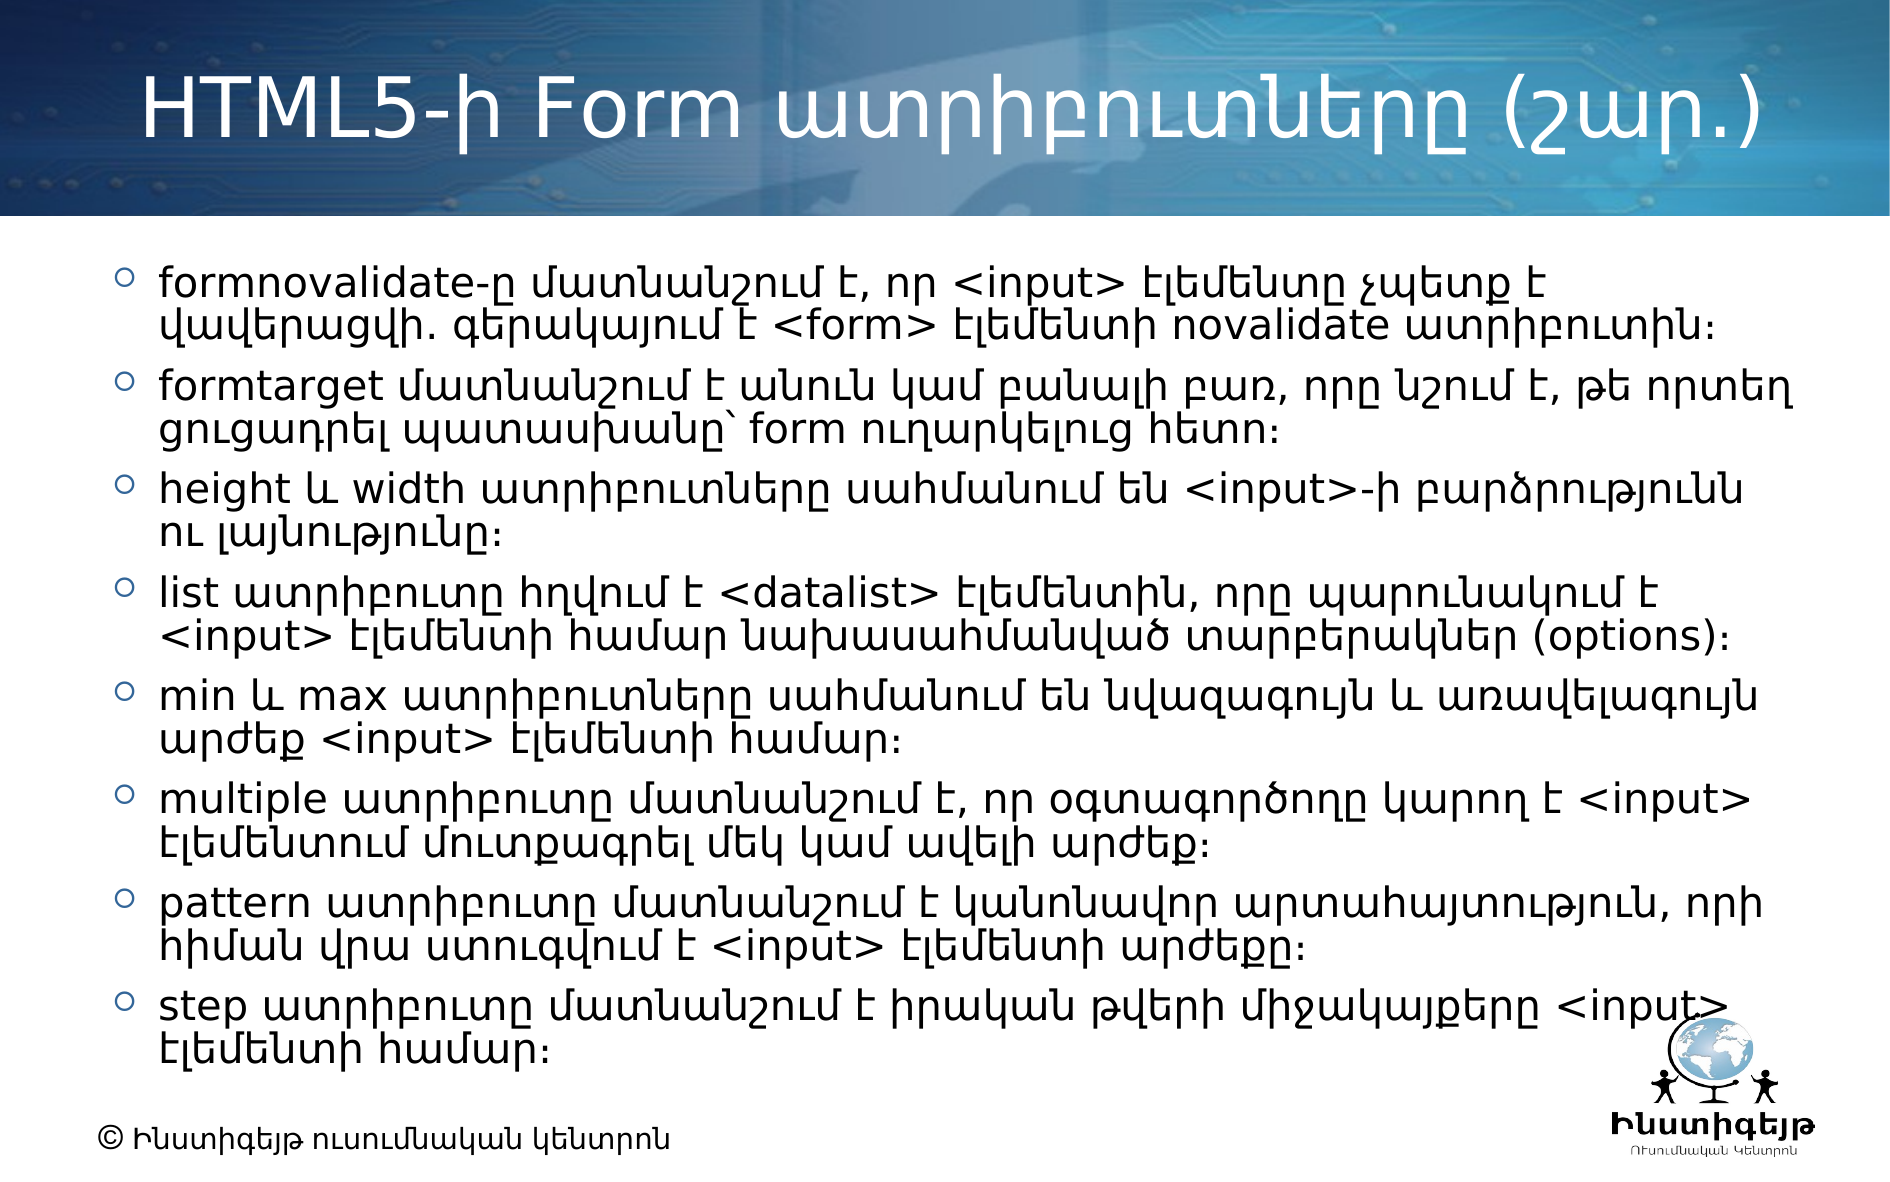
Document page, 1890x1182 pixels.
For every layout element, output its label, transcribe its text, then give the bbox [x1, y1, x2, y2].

picture [0, 0, 1890, 216]
picture [1635, 1012, 1647, 1017]
list formnovalidate-ը մատնանշում է, որ <input> էլեմենտը չպետք է վավերացվի․ գերակայում է <form> էլեմենտի novalidate ատրիբուտին։ formtarget մատնանշում է անուն կամ բանալի բառ, որը նշում է, թե որտեղ ցուցադրել պատասխանը՝ form ուղարկելուց հետո։ height և width ատրիբուտները սահմանում են <input>-ի բարձրությունն ու լայնությունը։ list ատրիբուտը հղվում է <datalist> էլեմենտին, որը պարունակում է <input> էլեմենտի համար նախասահմանված տարբերակներ (options)։ min և max ատրիբուտները սահմանում են նվազագույն և առավելագույն արժեք <input> էլեմենտի համար։ multiple ատրիբուտը մատնանշում է, որ օգտագործողը կարող է <input> էլեմենտում մուտքագրել մեկ կամ ավելի արժեք։ pattern ատրիբուտը մատնանշում է կանոնավոր արտահայտություն, որի հիման վրա ստուգվում է <input> էլեմենտի արժեքը։ step ատրիբուտը մատնանշում է իրական թվերի միջակայքերը <input> էլեմենտի համար։ [37, 262, 1801, 288]
text_box HTML5-ի Form ատրիբուտները (շար.) [138, 82, 1801, 96]
picture [1612, 1012, 1815, 1157]
picture [1660, 1012, 1672, 1017]
